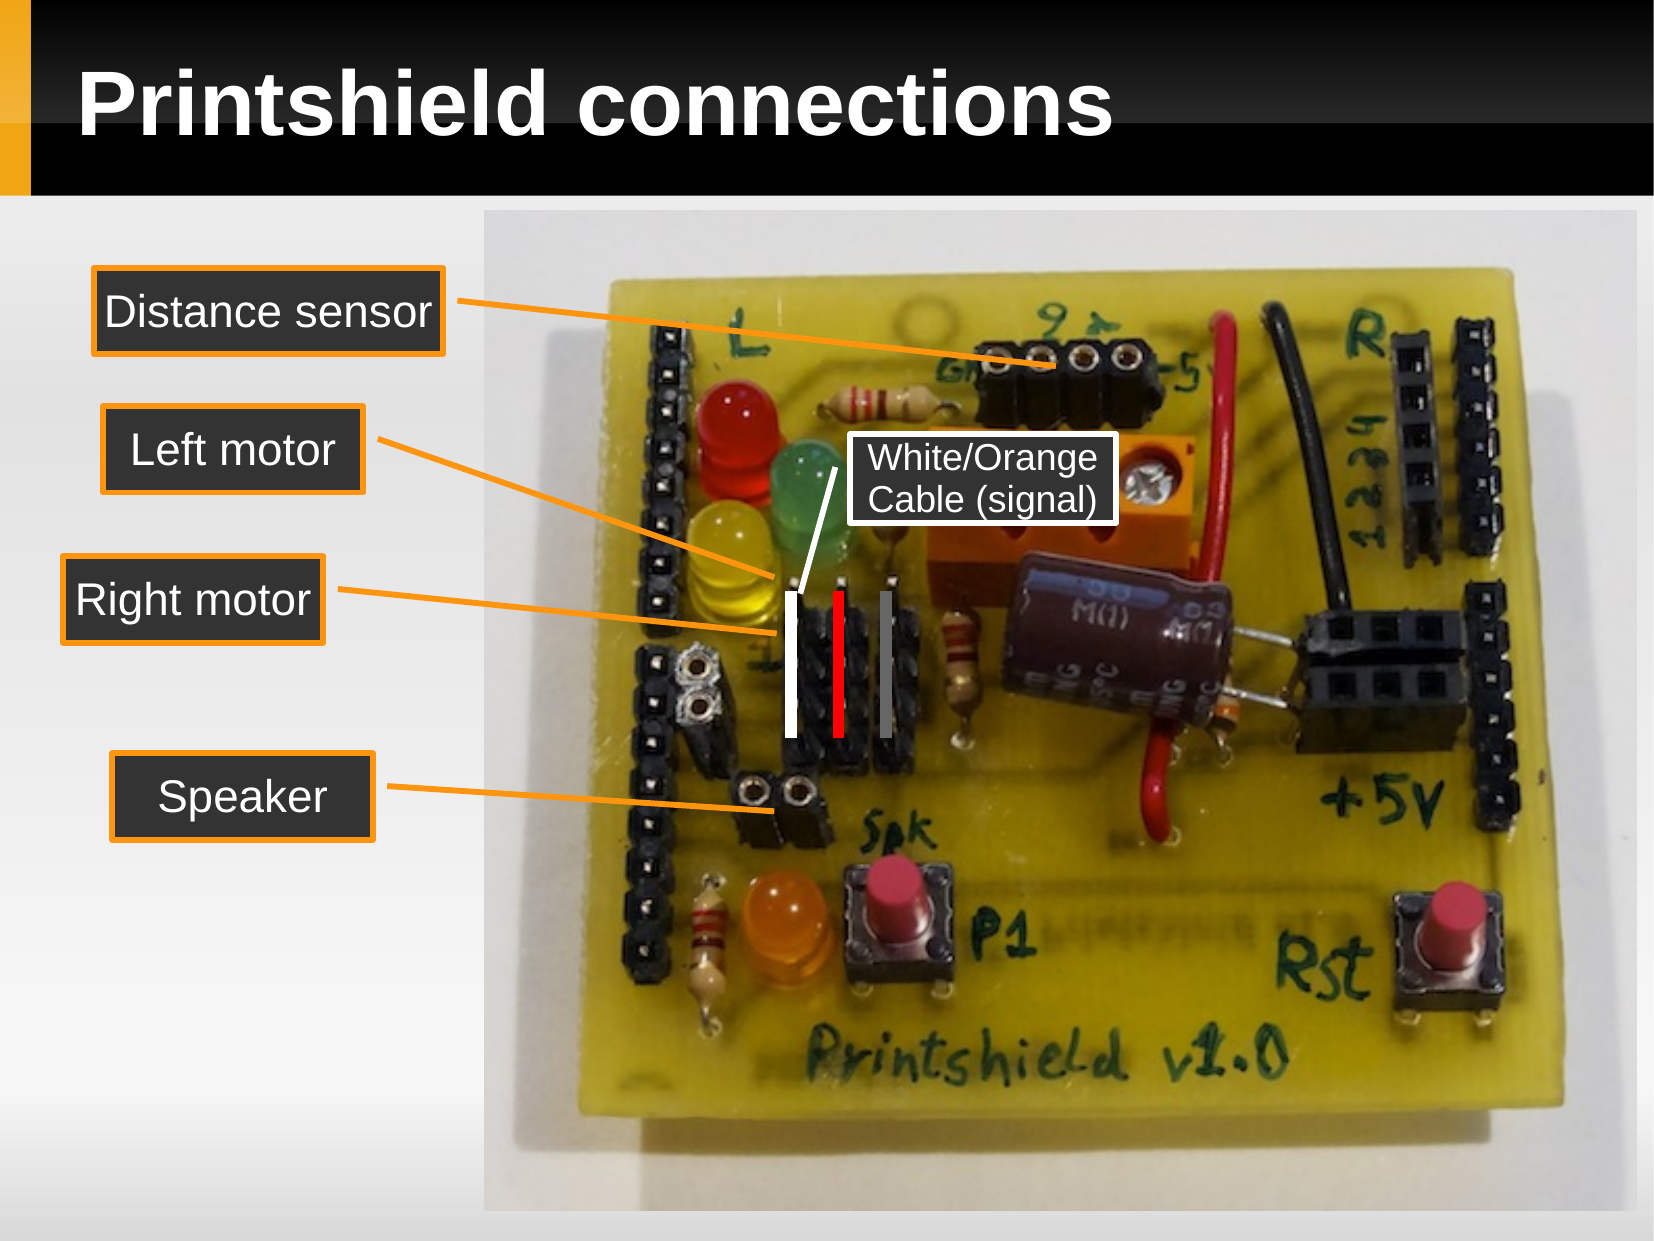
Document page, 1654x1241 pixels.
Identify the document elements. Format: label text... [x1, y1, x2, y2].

text_box Right motor [63, 556, 323, 643]
picture [0, 0, 1654, 1241]
text_box Speaker [112, 753, 373, 840]
title Printshield connections [76, 0, 1565, 208]
text_box Distance sensor [94, 268, 443, 354]
text_box Left motor [103, 406, 363, 493]
text_box White/Orange Cable (signal) [850, 434, 1116, 523]
